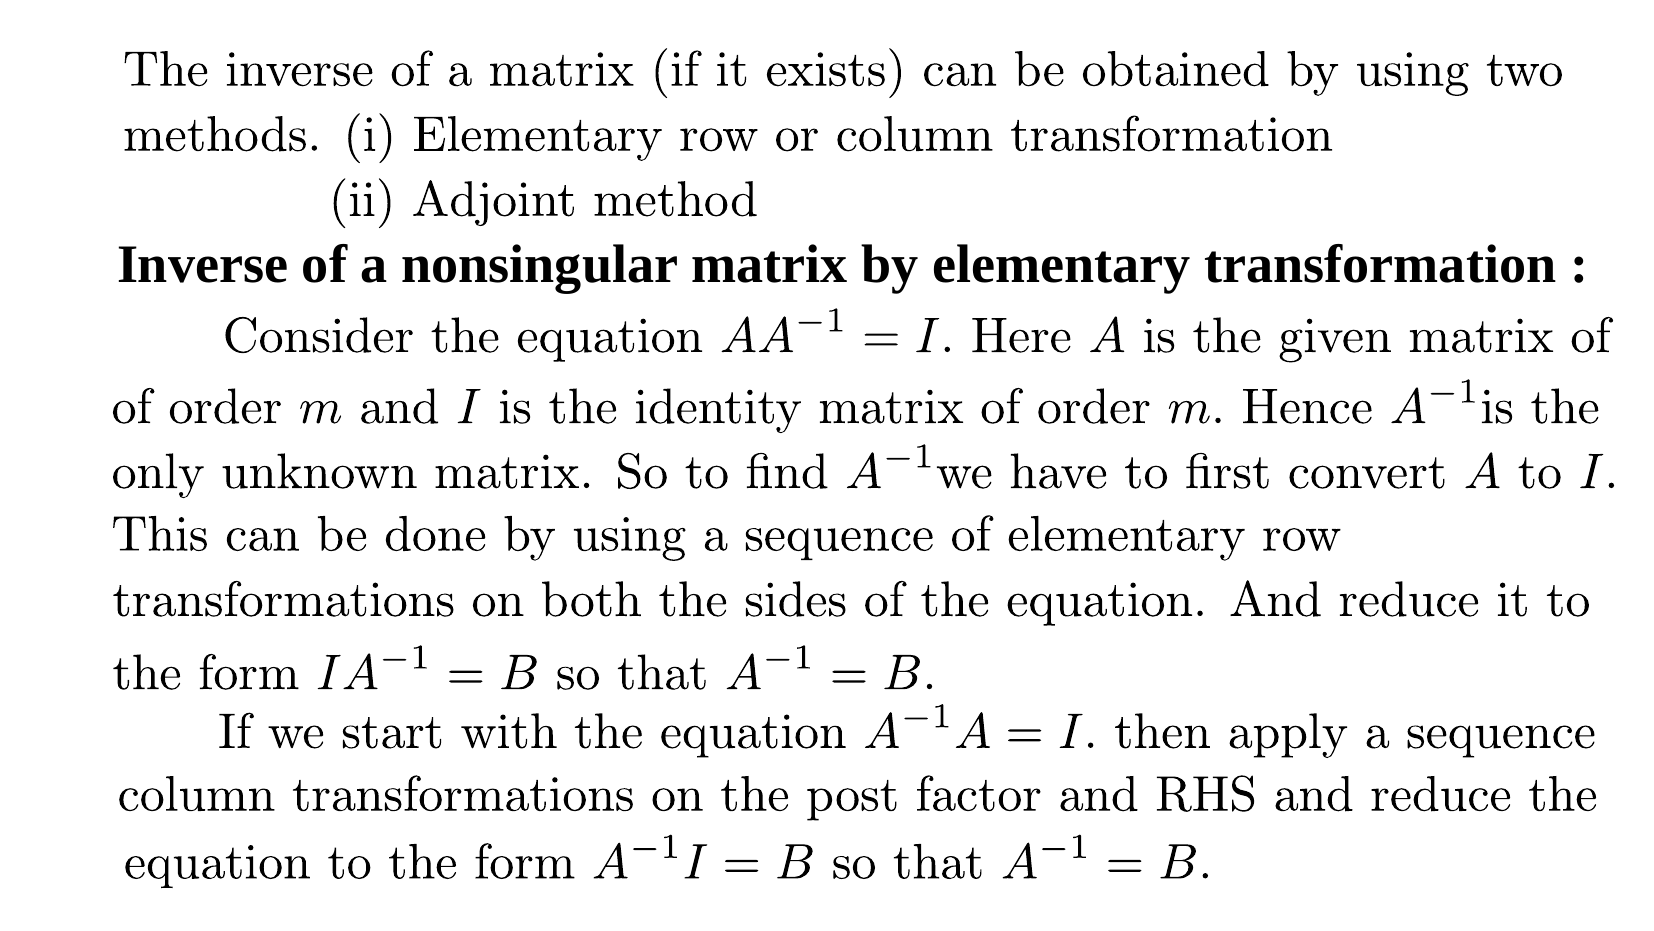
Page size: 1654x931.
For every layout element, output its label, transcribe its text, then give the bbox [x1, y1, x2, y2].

text_box [113, 580, 1589, 626]
text_box [113, 444, 1615, 499]
text_box [331, 178, 757, 229]
text_box [124, 48, 1562, 99]
text_box [119, 775, 1597, 821]
text_box [124, 113, 1333, 164]
text_box [125, 834, 1209, 889]
text_box [225, 308, 1614, 363]
text_box [113, 515, 1341, 561]
text_box [112, 379, 1599, 434]
title Inverse of a nonsingular matrix by elementary transformation : [59, 37, 1619, 898]
text_box [219, 704, 1595, 759]
text_box [113, 645, 933, 690]
